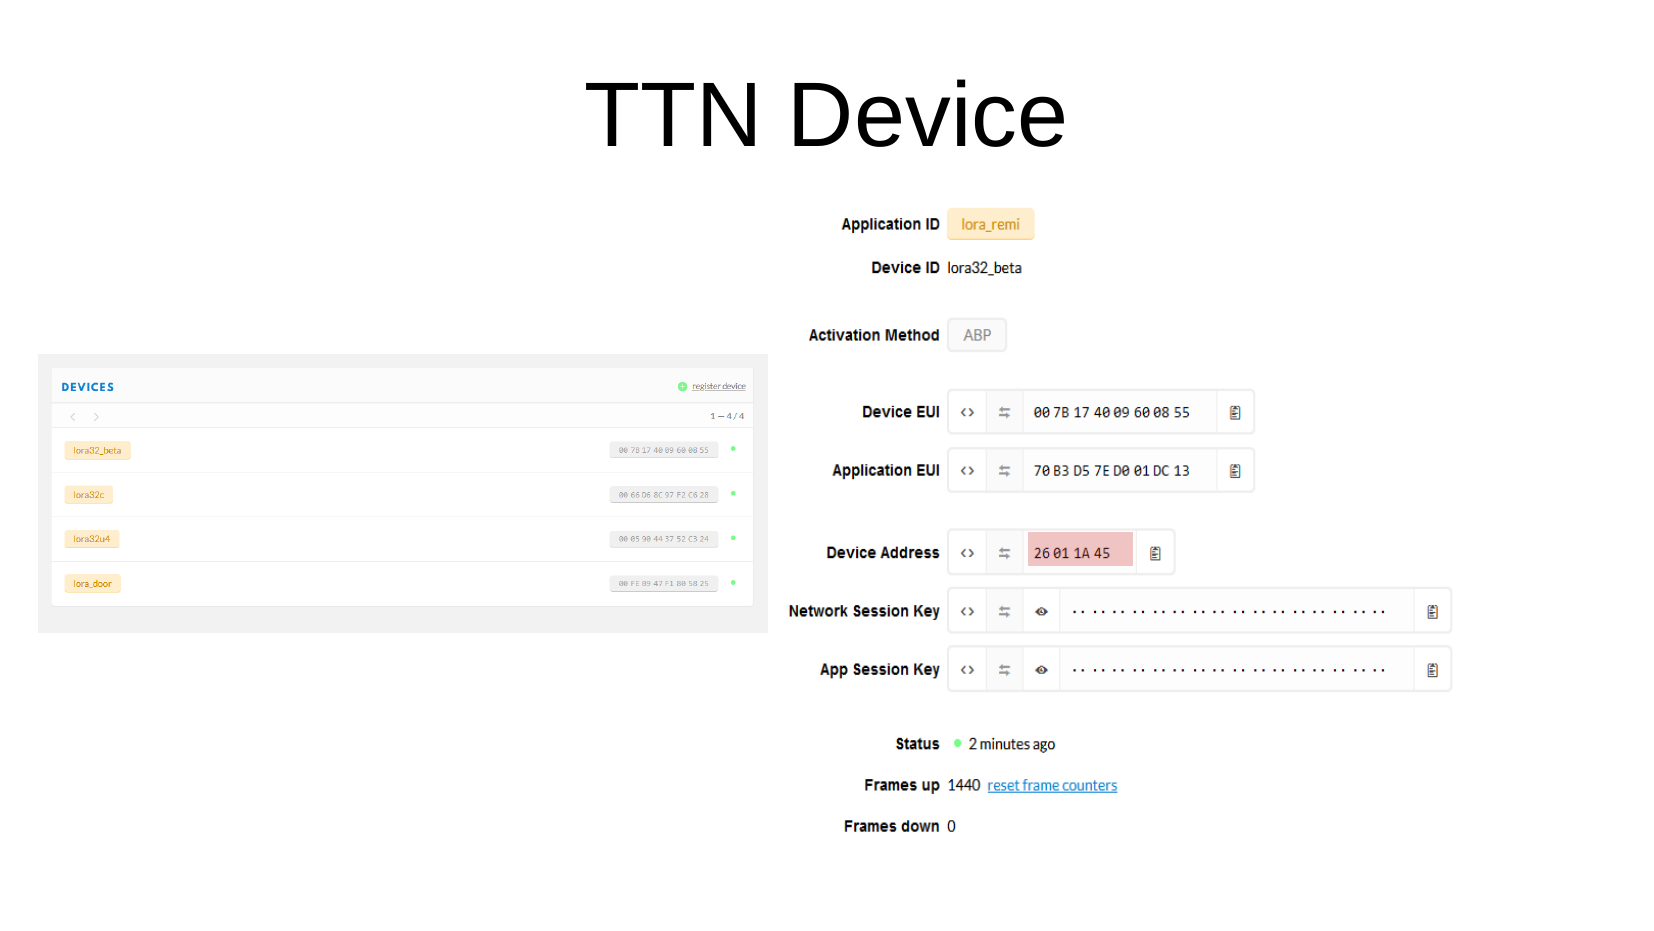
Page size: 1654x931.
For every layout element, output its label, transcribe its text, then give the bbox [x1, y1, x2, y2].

picture [38, 177, 1630, 865]
title TTN Device [82, 37, 1571, 193]
text_box [1027, 531, 1134, 567]
